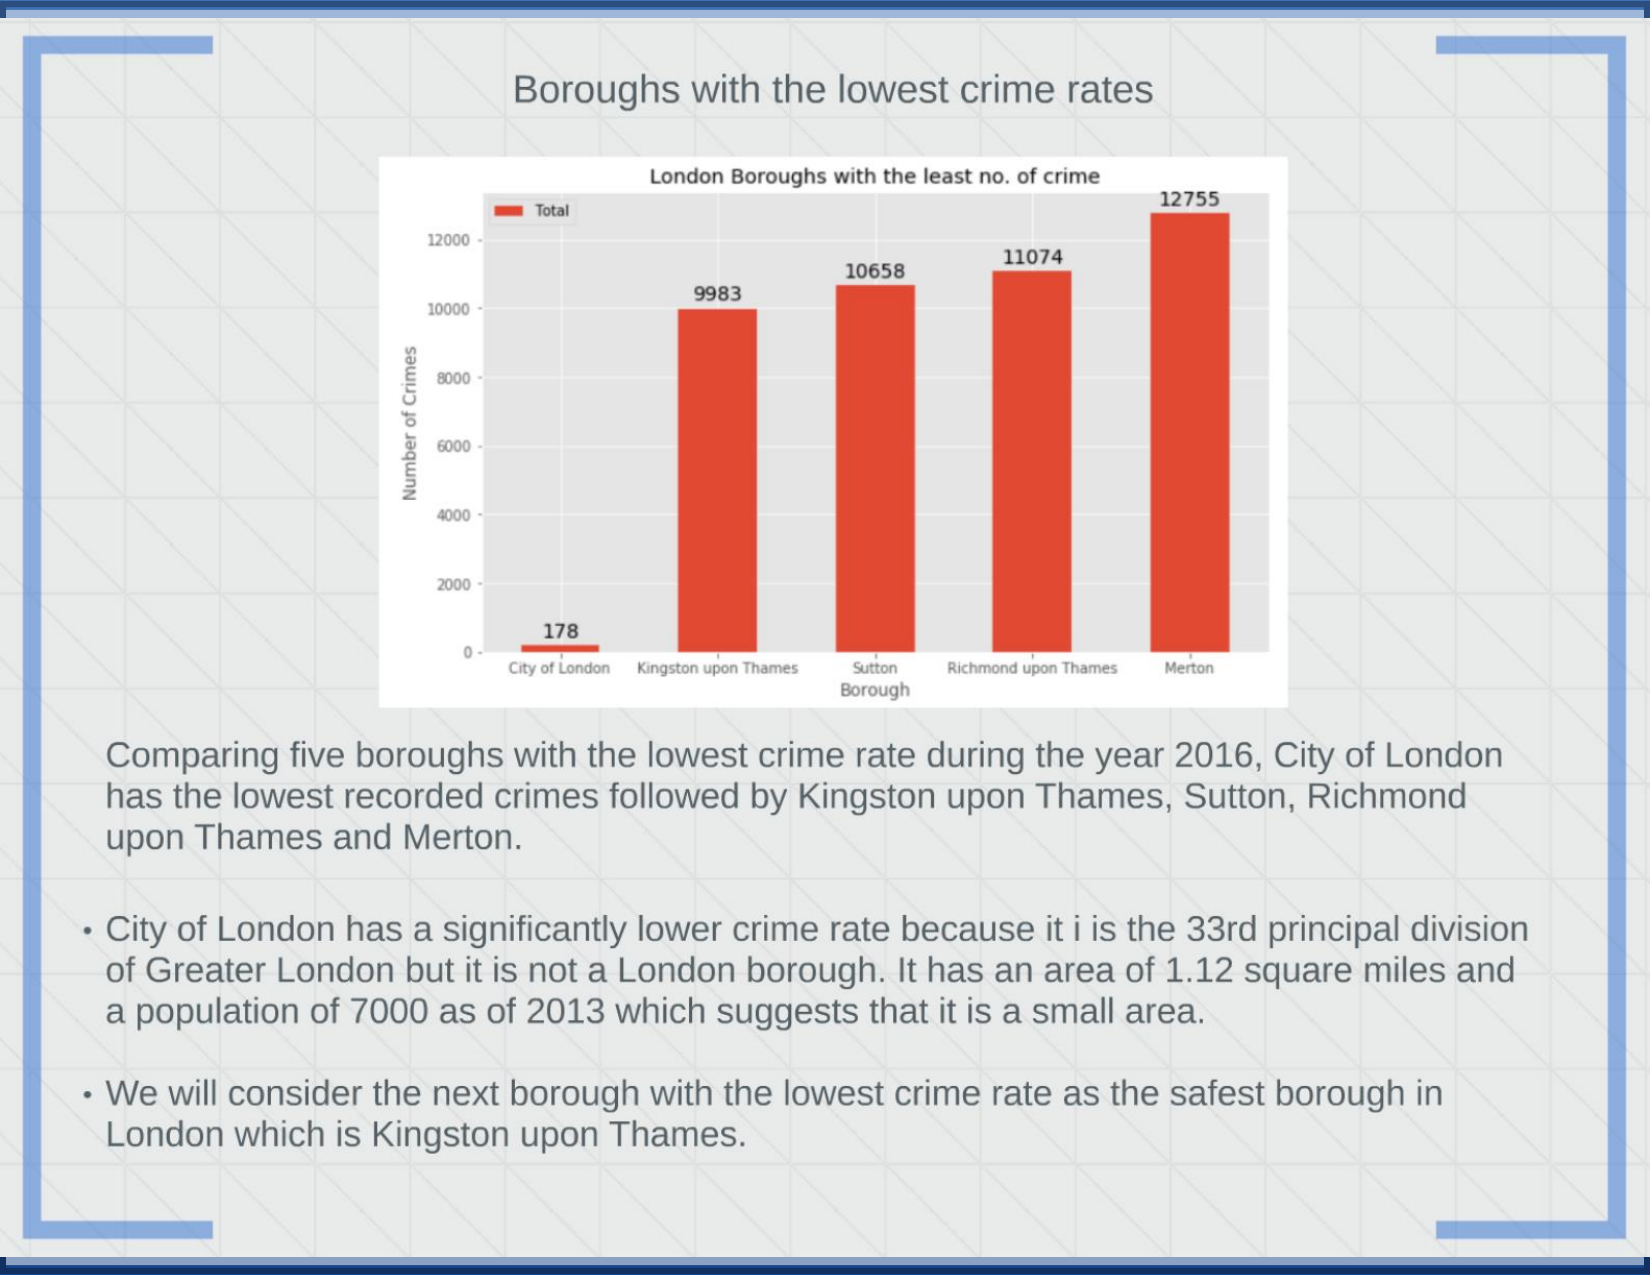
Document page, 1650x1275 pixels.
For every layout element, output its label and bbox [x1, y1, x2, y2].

text_box [0, 18, 1650, 1257]
